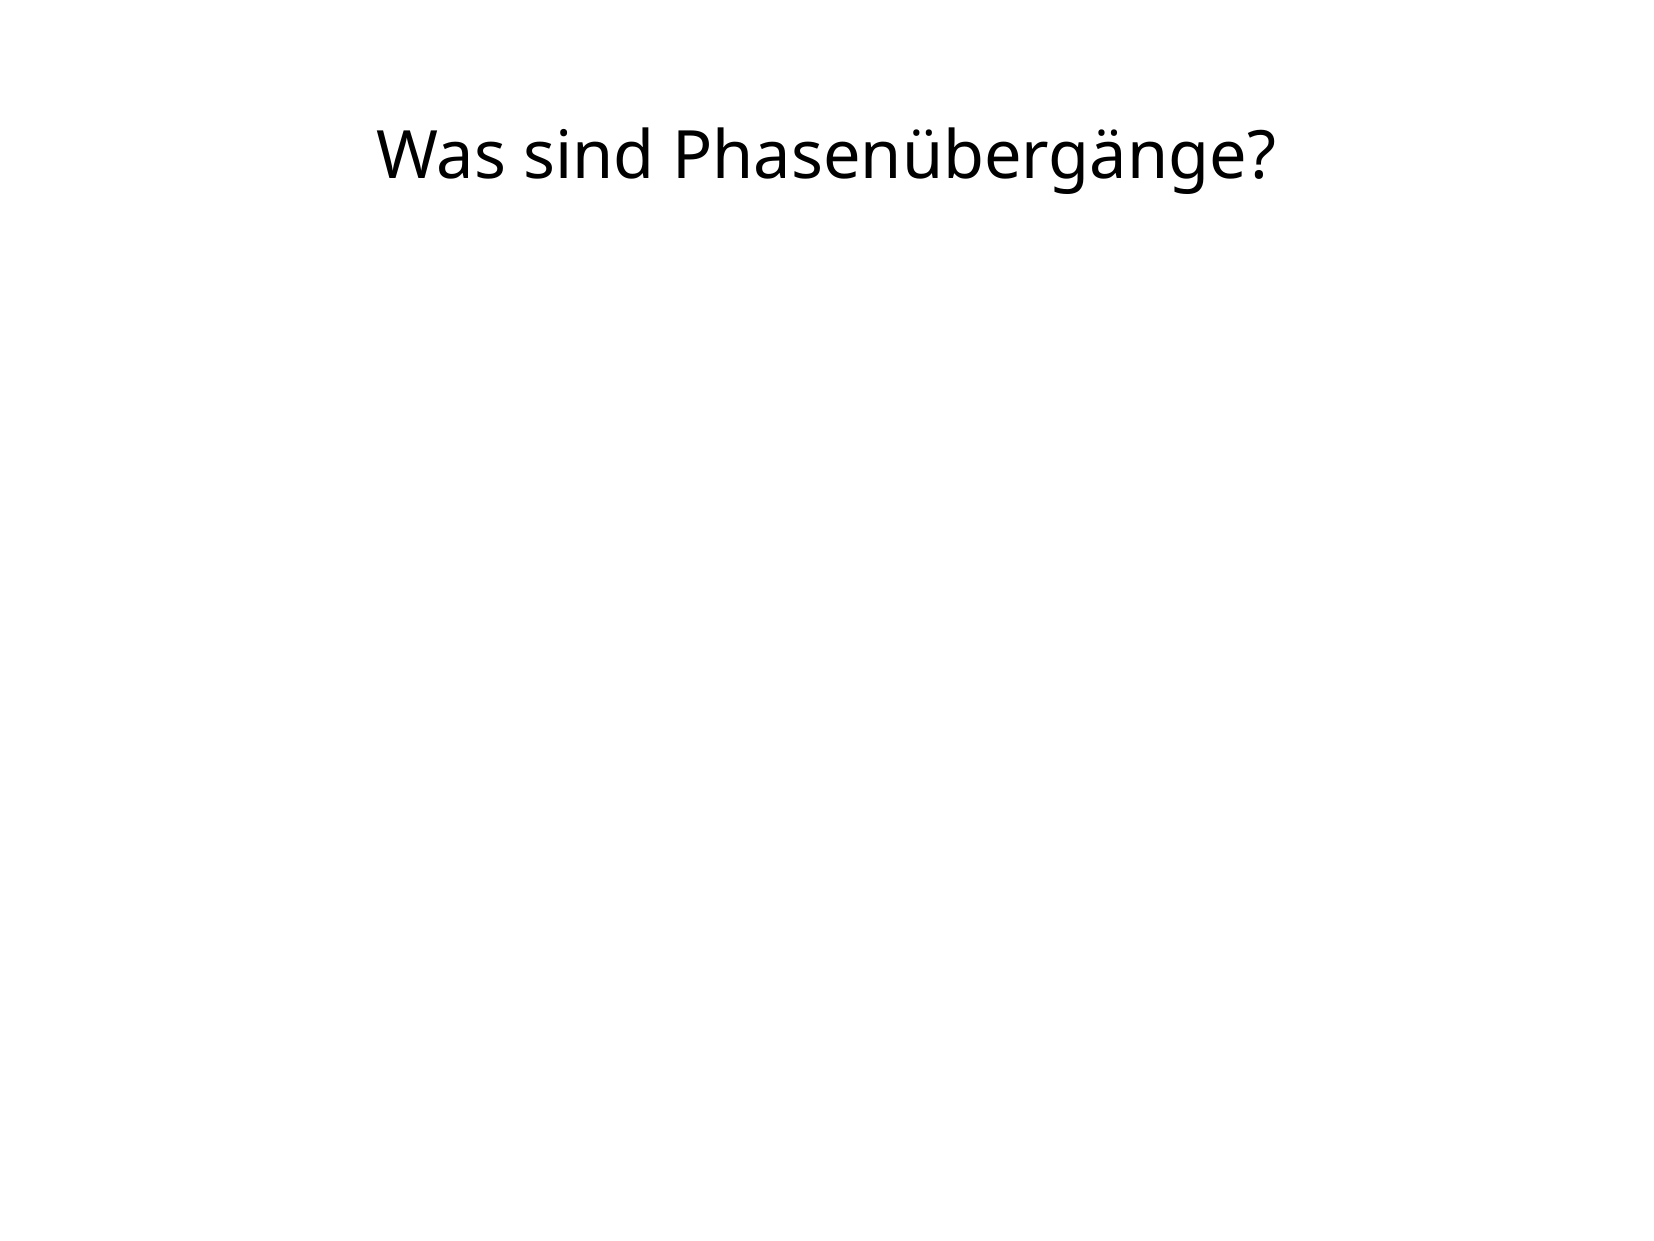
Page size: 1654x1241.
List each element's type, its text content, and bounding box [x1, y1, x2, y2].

title Was sind Phasenübergänge? [82, 49, 1571, 257]
